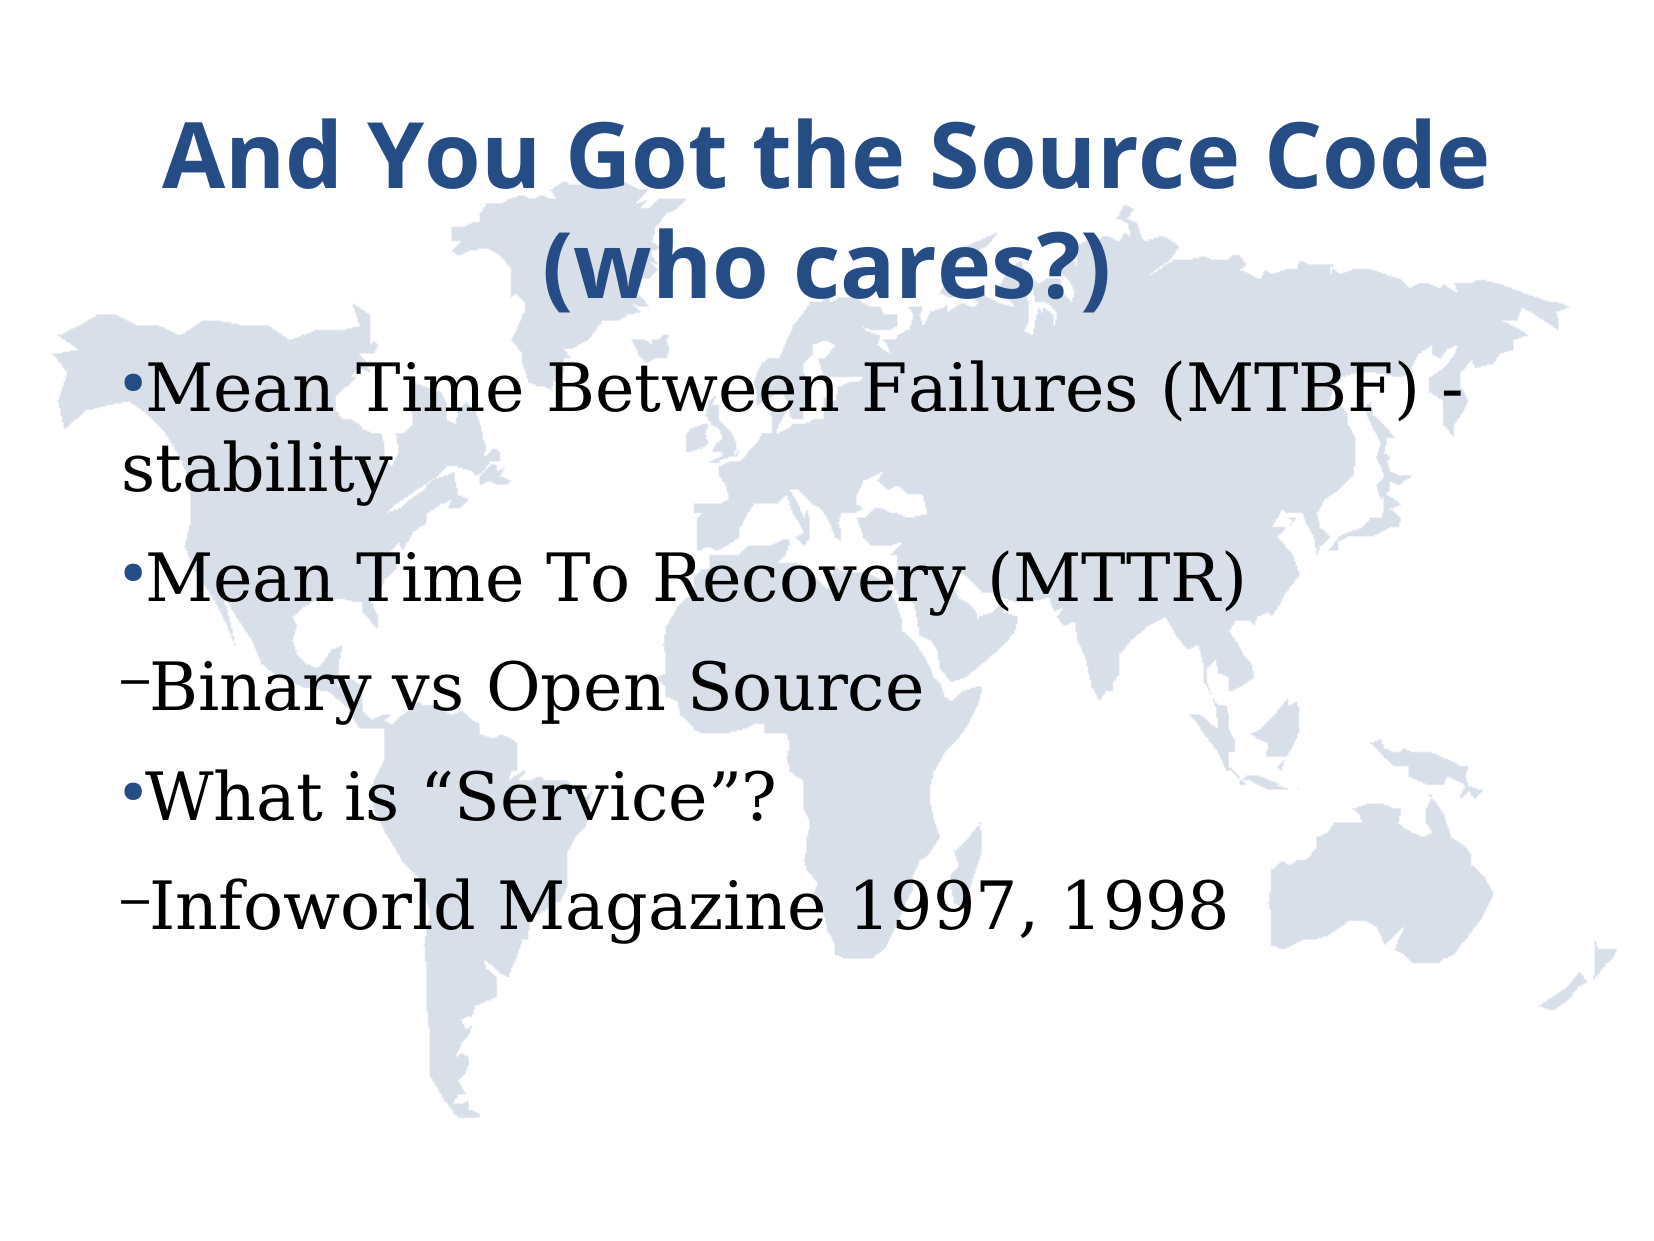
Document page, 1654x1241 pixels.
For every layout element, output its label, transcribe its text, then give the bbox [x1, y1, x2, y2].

title And You Got the Source Code (who cares?) [121, 96, 1534, 317]
list Mean Time Between Failures (MTBF) - stability Mean Time To Recovery (MTTR) Binary vs Open Source What is “Service”? Infoworld Magazine 1997, 1998 [121, 344, 1534, 1127]
